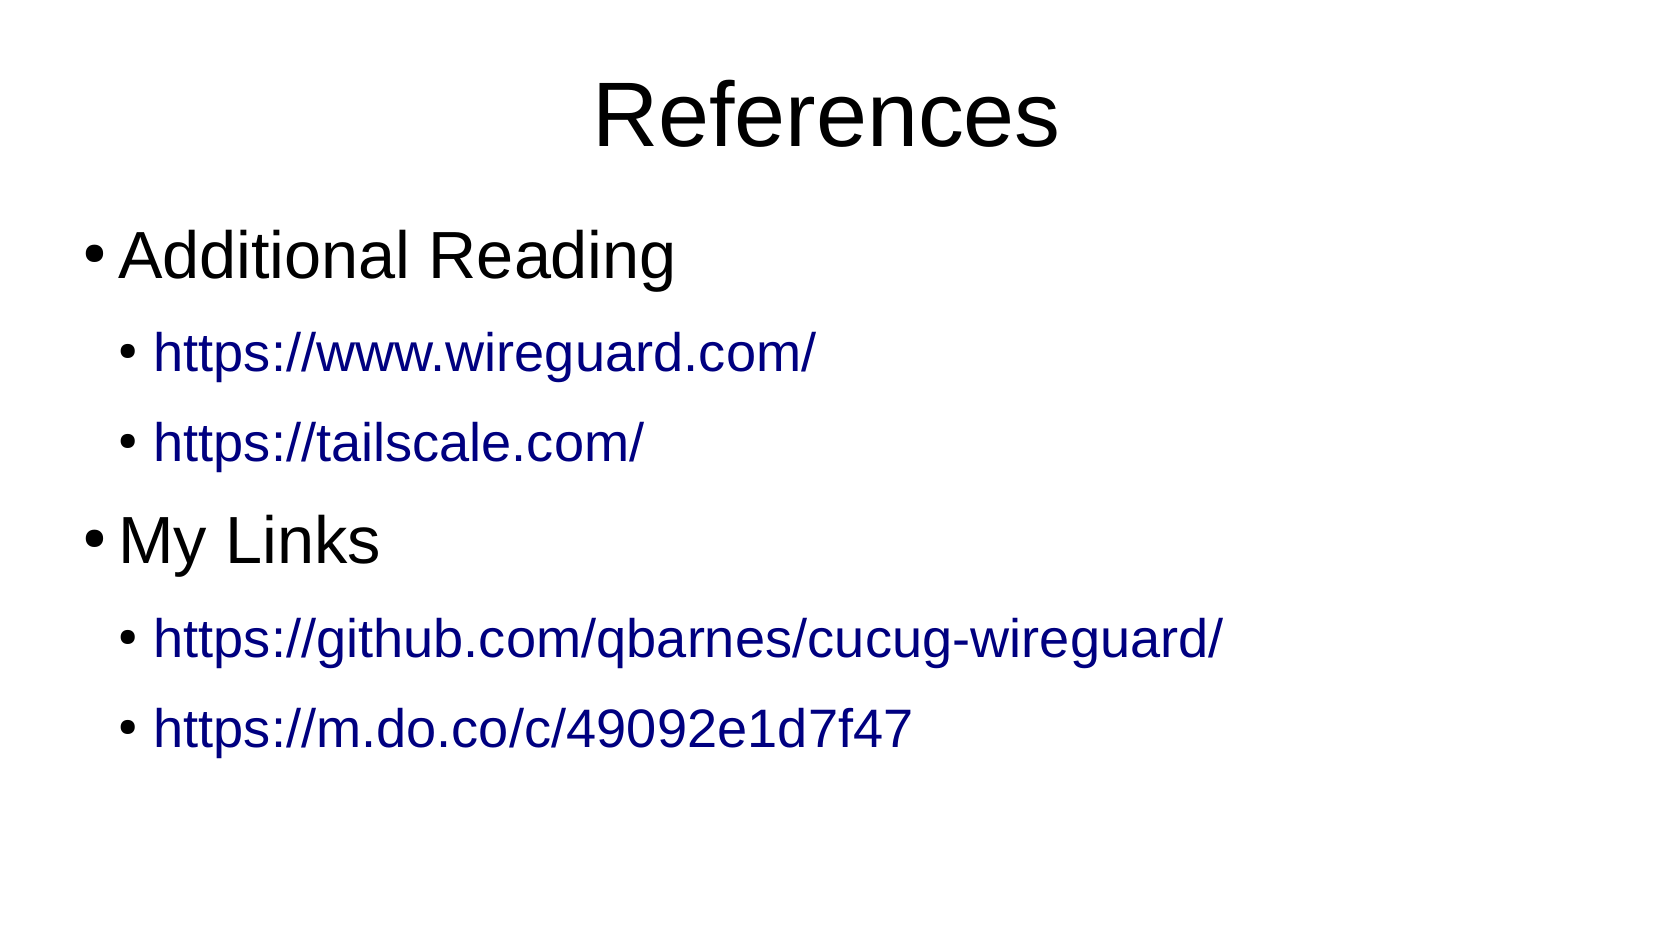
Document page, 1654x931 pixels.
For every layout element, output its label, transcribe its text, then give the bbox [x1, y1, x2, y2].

title References [82, 37, 1571, 193]
subtitle Additional Reading https://www.wireguard.com/ https://tailscale.com/ My Links https://github.com/qbarnes/cucug-wireguard/ https://m.do.co/c/49092e1d7f47 [82, 217, 1571, 760]
